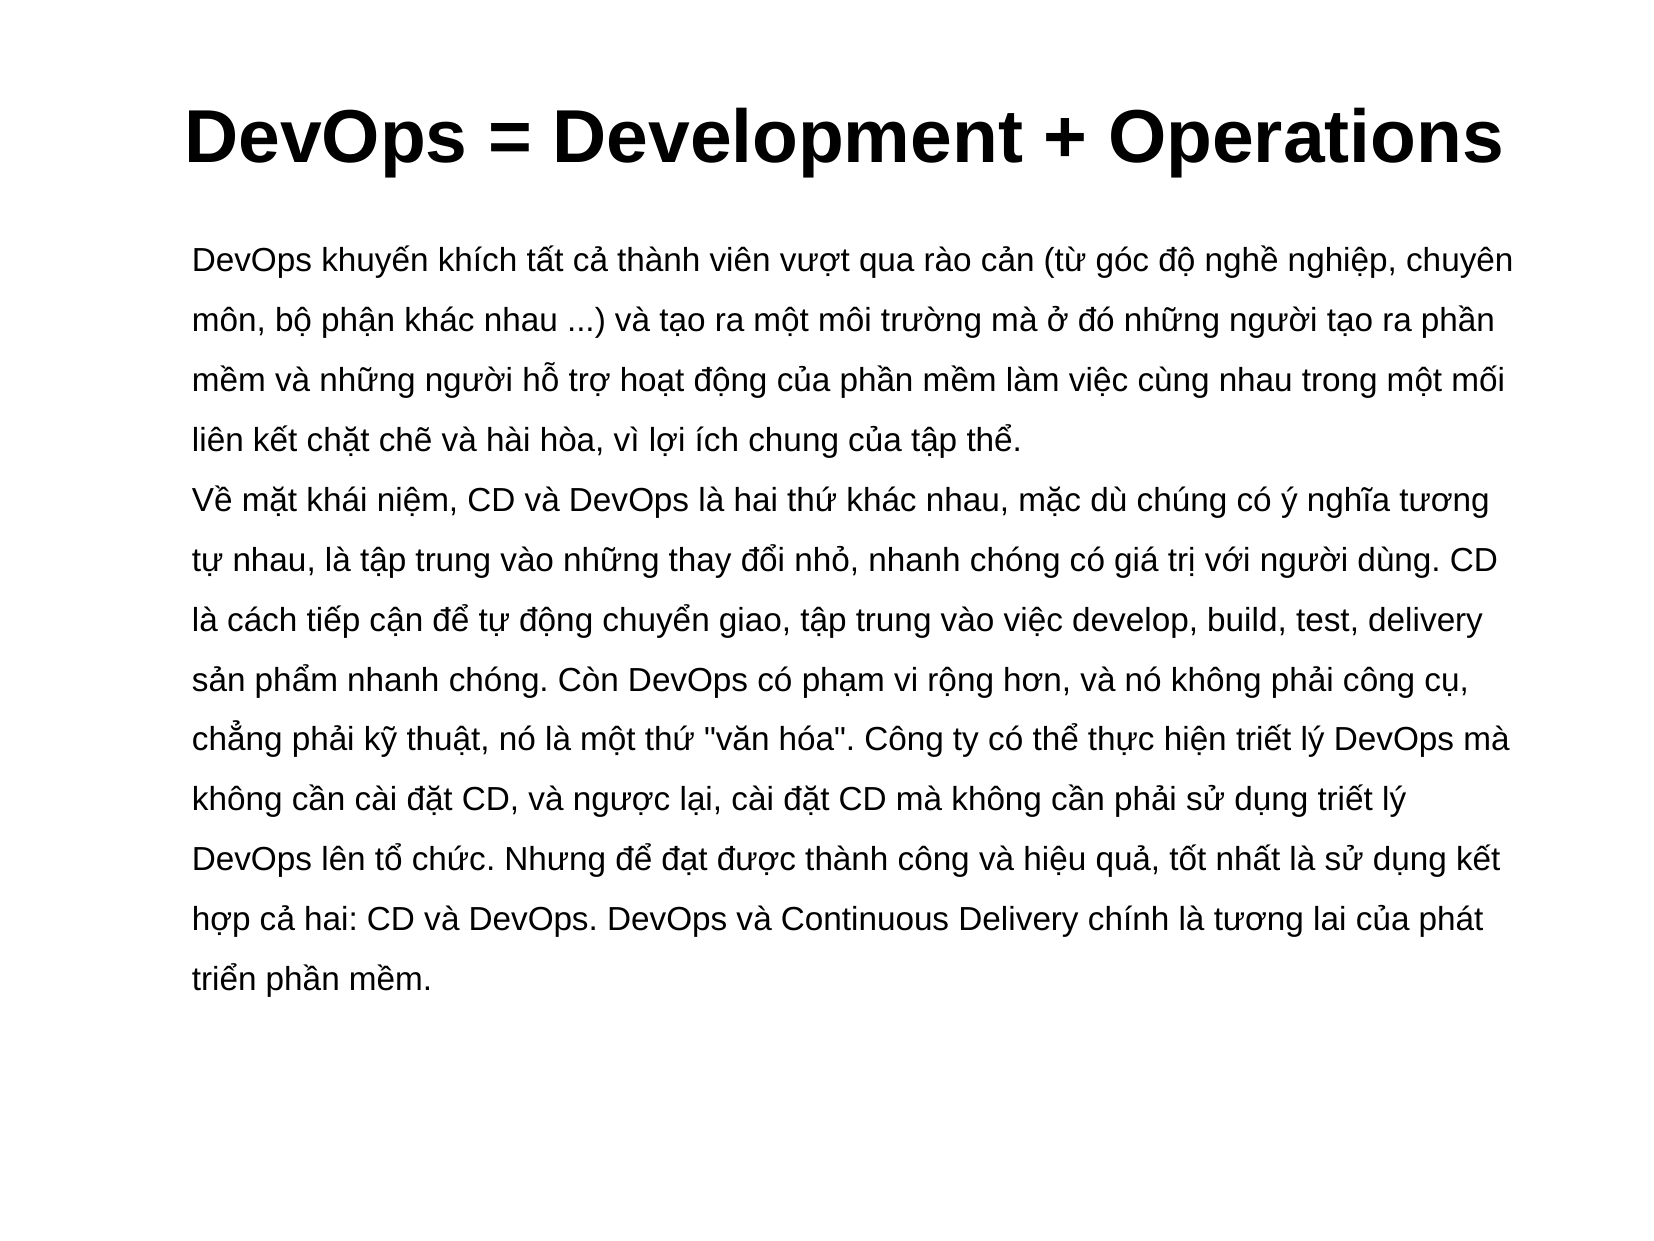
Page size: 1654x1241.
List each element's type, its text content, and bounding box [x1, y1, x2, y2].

title DevOps = Development + Operations [100, 70, 1589, 196]
text_box DevOps khuyến khích tất cả thành viên vượt qua rào cản (từ góc độ nghề nghiệp, chuyên môn, bộ phận khác nhau ...) và tạo ra một môi trường mà ở đó những người tạo ra phần mềm và những người hỗ trợ hoạt động của phần mềm làm việc cùng nhau trong một mối liên kết chặt chẽ và hài hòa, vì lợi ích chung của tập thể. Về mặt khái niệm, CD và DevOps là hai thứ khác nhau, mặc dù chúng có ý nghĩa tương tự nhau, là tập trung vào những thay đổi nhỏ, nhanh chóng có giá trị với người dùng. CD là cách tiếp cận để tự động chuyển giao, tập trung vào việc develop, build, test, delivery sản phẩm nhanh chóng. Còn DevOps có phạm vi rộng hơn, và nó không phải công cụ, chẳng phải kỹ thuật, nó là một thứ "văn hóa". Công ty có thể thực hiện triết lý DevOps mà không cần cài đặt CD, và ngược lại, cài đặt CD mà không cần phải sử dụng triết lý DevOps lên tổ chức. Nhưng để đạt được thành công và hiệu quả, tốt nhất là sử dụng kết hợp cả hai: CD và DevOps. DevOps và Continuous Delivery chính là tương lai của phát triển phần mềm. [176, 211, 1540, 1014]
